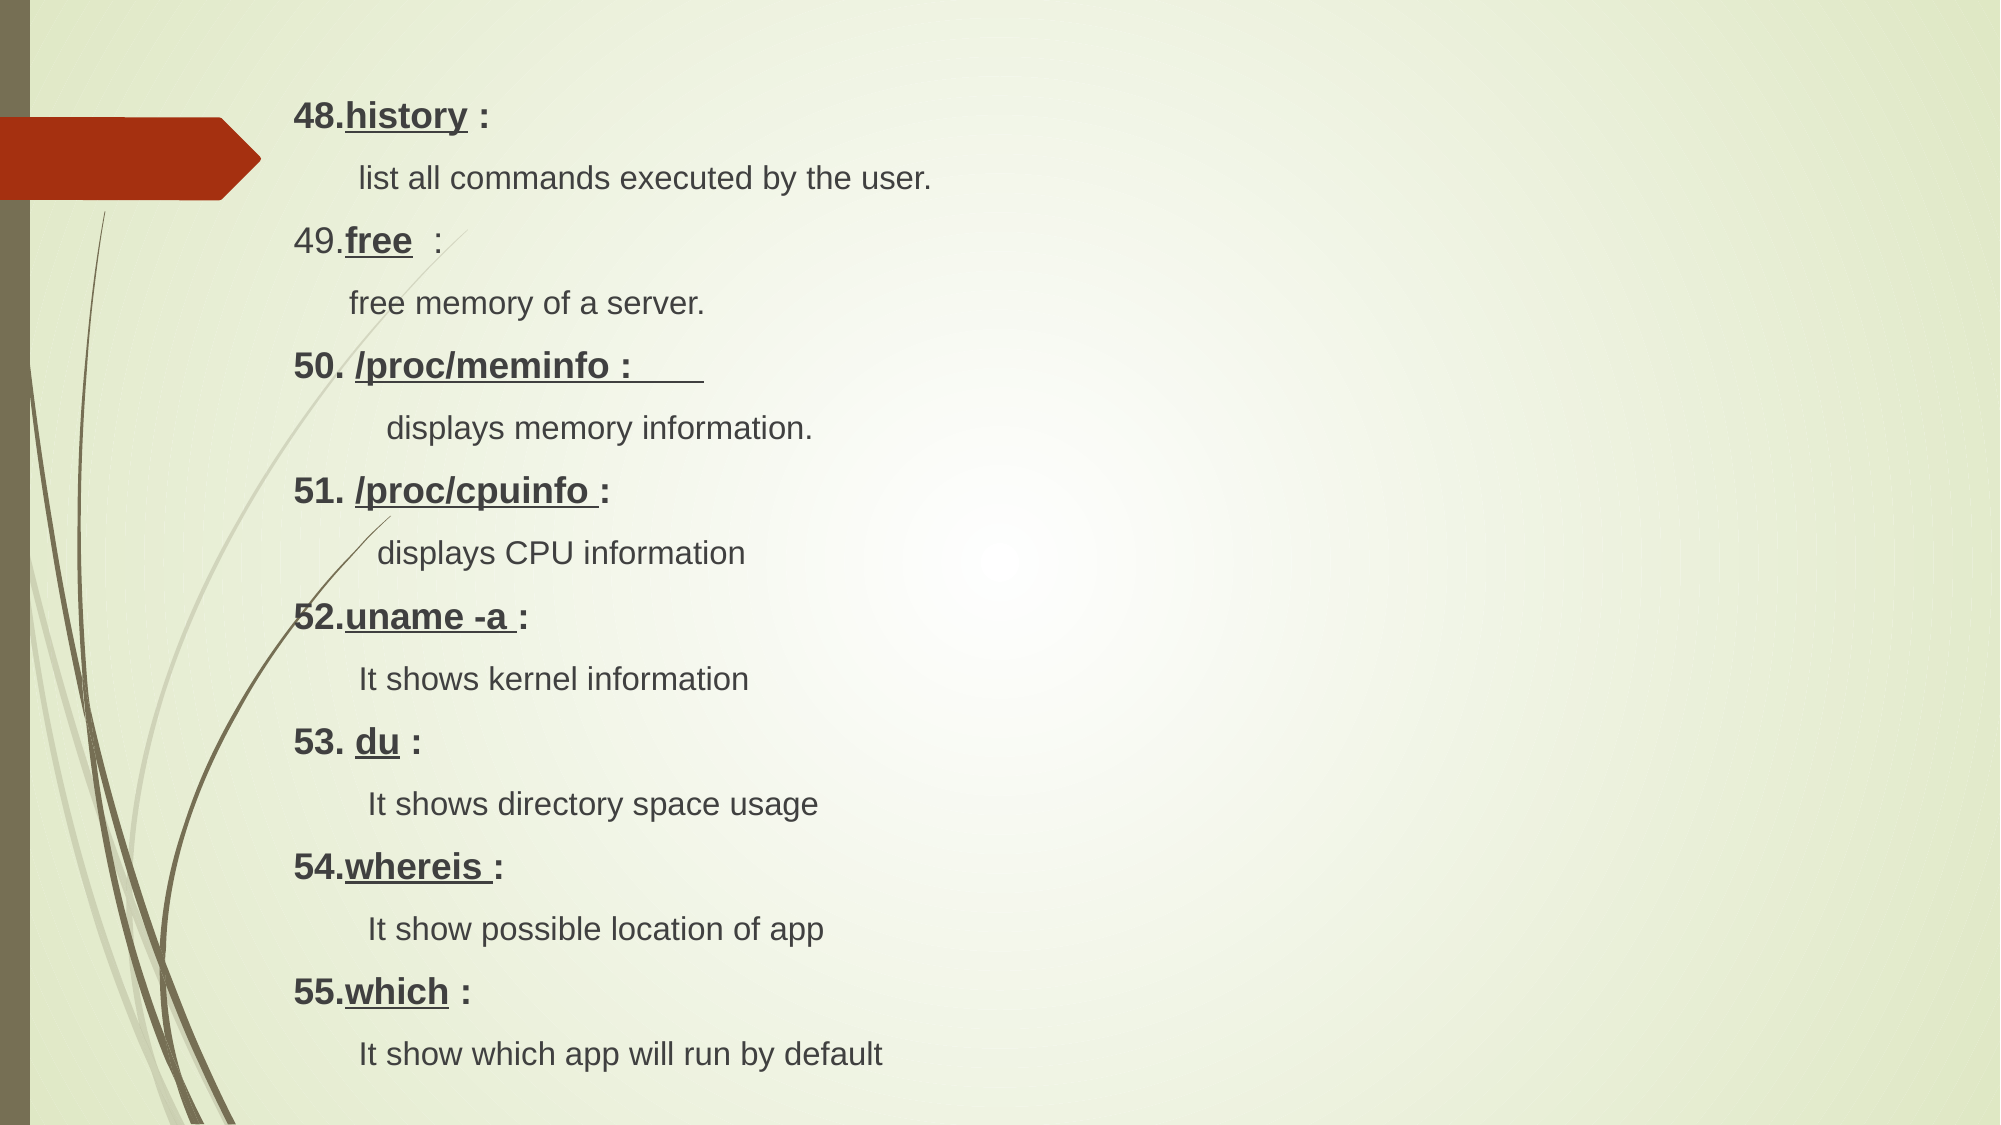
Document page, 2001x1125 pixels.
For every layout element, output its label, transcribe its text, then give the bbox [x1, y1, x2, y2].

list 48.history : list all commands executed by the user. 49.free : free memory of a server. 50. /proc/meminfo : displays memory information. 51. /proc/cpuinfo : displays CPU information 52.uname -a : It shows kernel information 53. du : It shows directory space usage 54.whereis : It show possible location of app 55.which : It show which app will run by default [278, 84, 1934, 1087]
